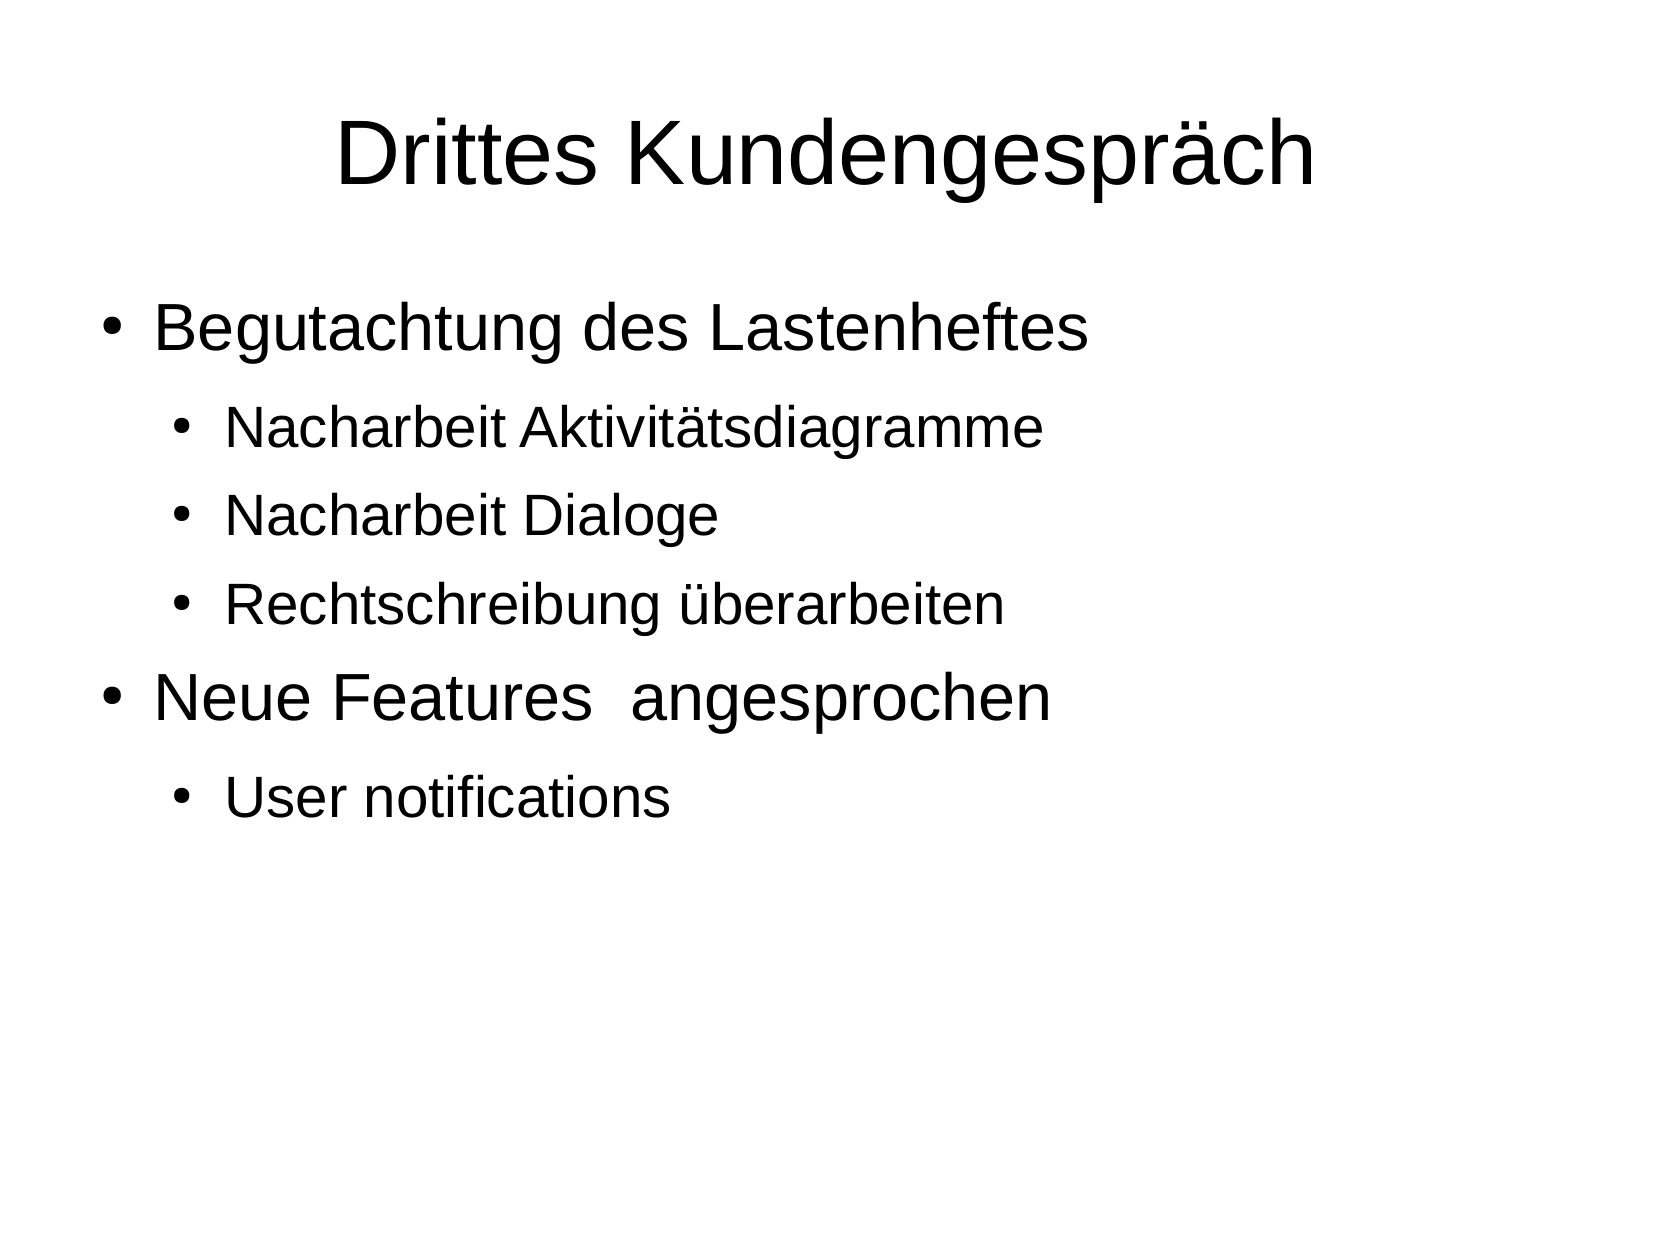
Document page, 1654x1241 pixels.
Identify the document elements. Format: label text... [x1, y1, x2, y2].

title Drittes Kundengespräch [82, 49, 1571, 257]
list Begutachtung des Lastenheftes Nacharbeit Aktivitätsdiagramme Nacharbeit Dialoge Rechtschreibung überarbeiten Neue Features angesprochen User notifications [82, 290, 1571, 1109]
